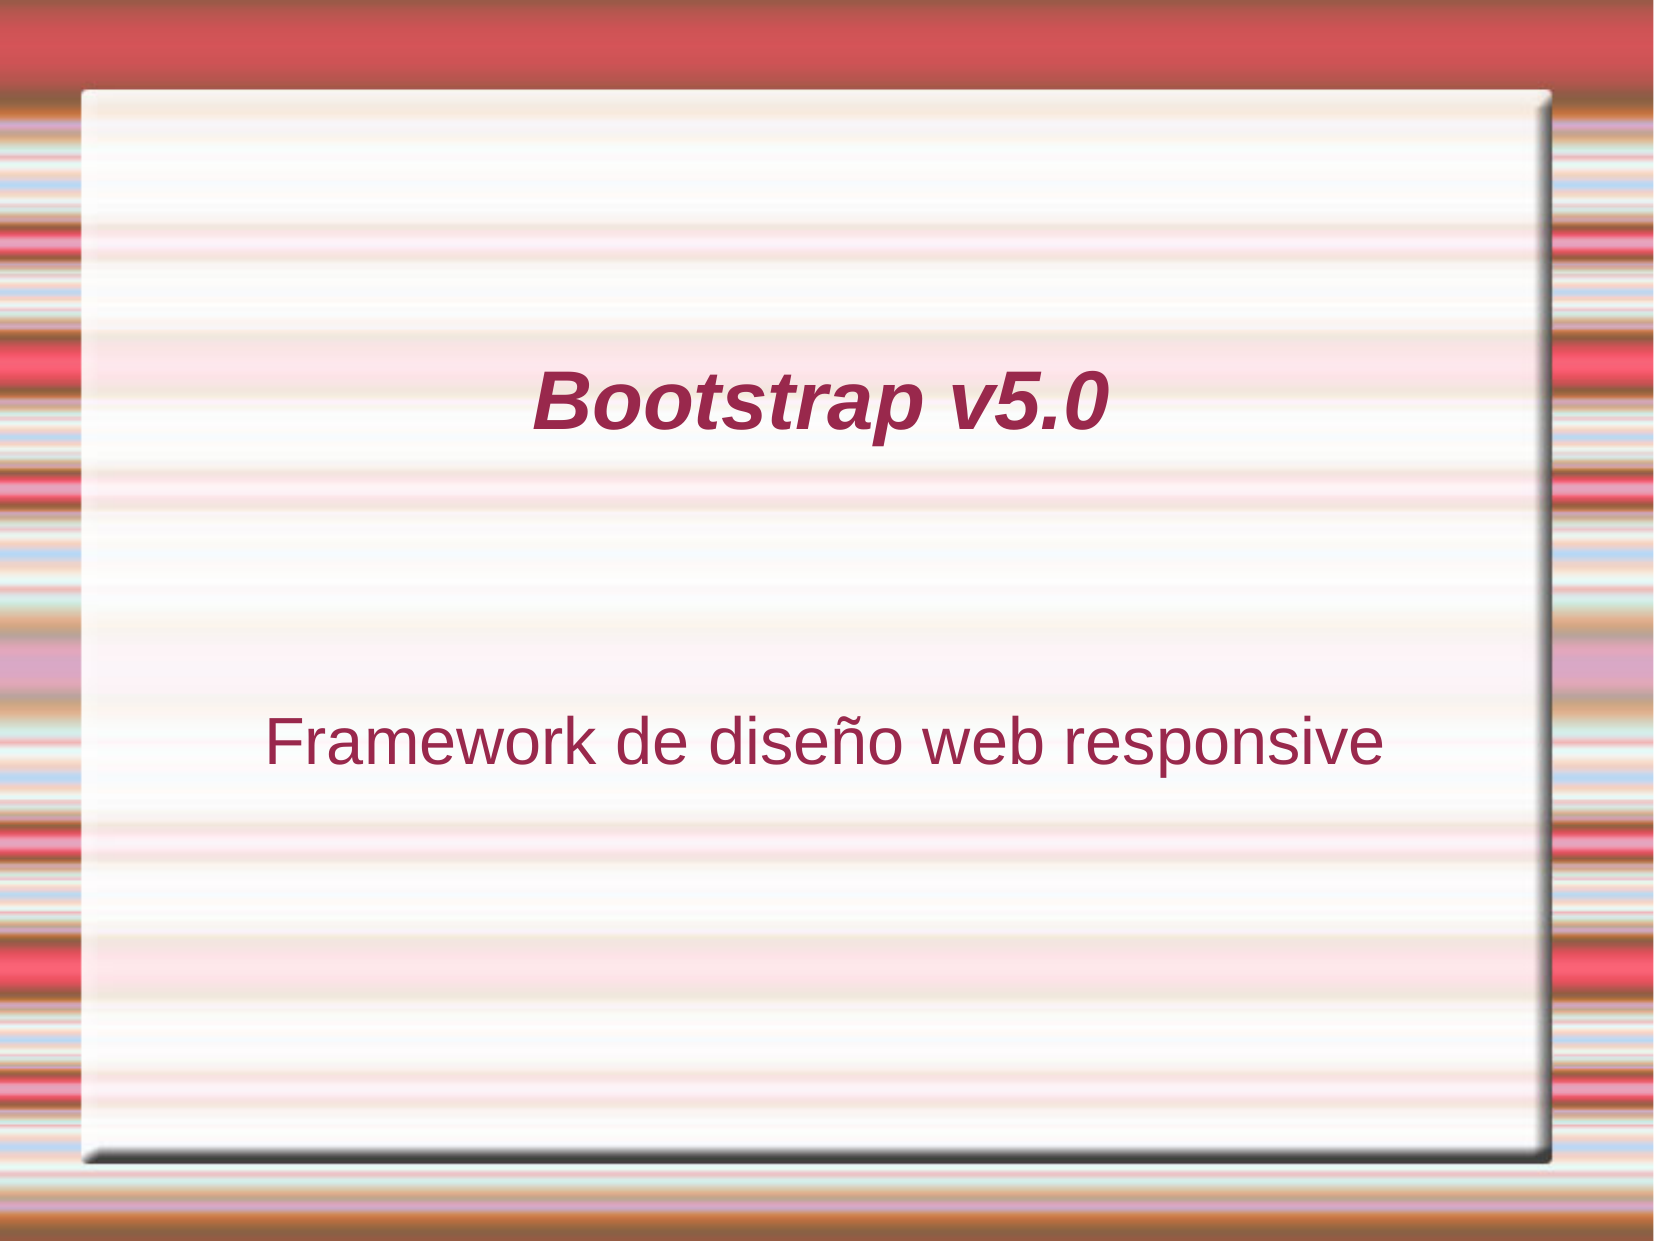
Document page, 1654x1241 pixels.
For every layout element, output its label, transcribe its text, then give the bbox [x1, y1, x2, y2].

picture [0, 0, 1654, 1241]
subtitle Framework de diseño web responsive [134, 350, 1516, 1132]
title Bootstrap v5.0 [103, 297, 1516, 505]
